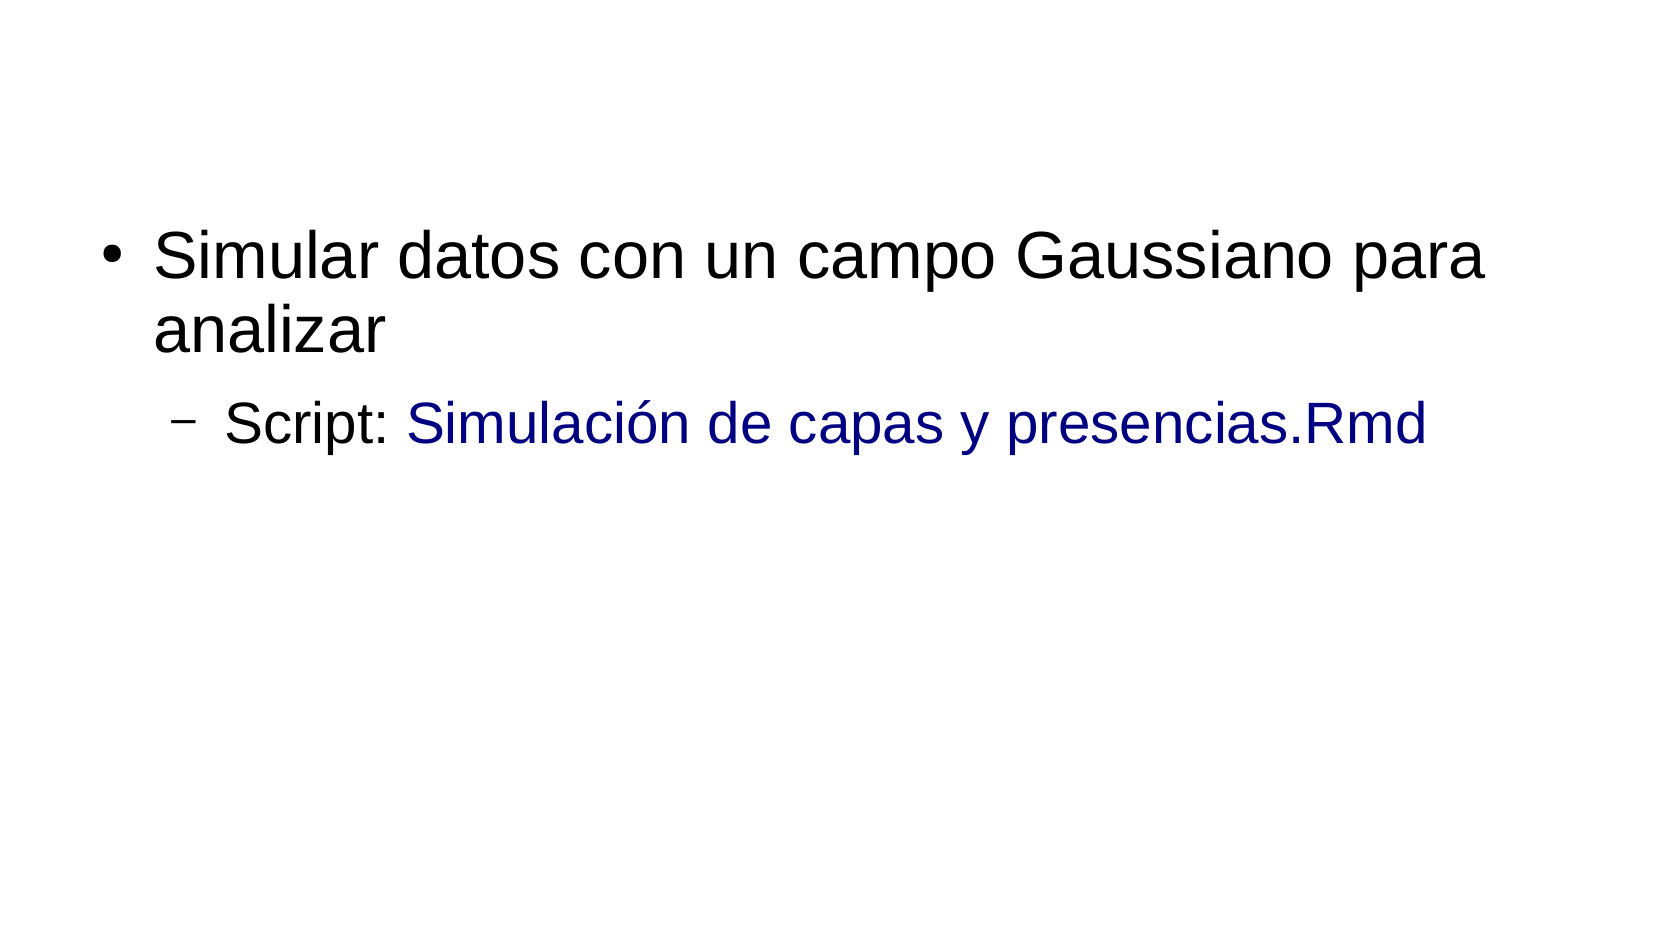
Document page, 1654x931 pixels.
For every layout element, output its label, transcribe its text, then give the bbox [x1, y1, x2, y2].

list Simular datos con un campo Gaussiano para analizar Script: Simulación de capas y presencias.Rmd [82, 217, 1571, 758]
